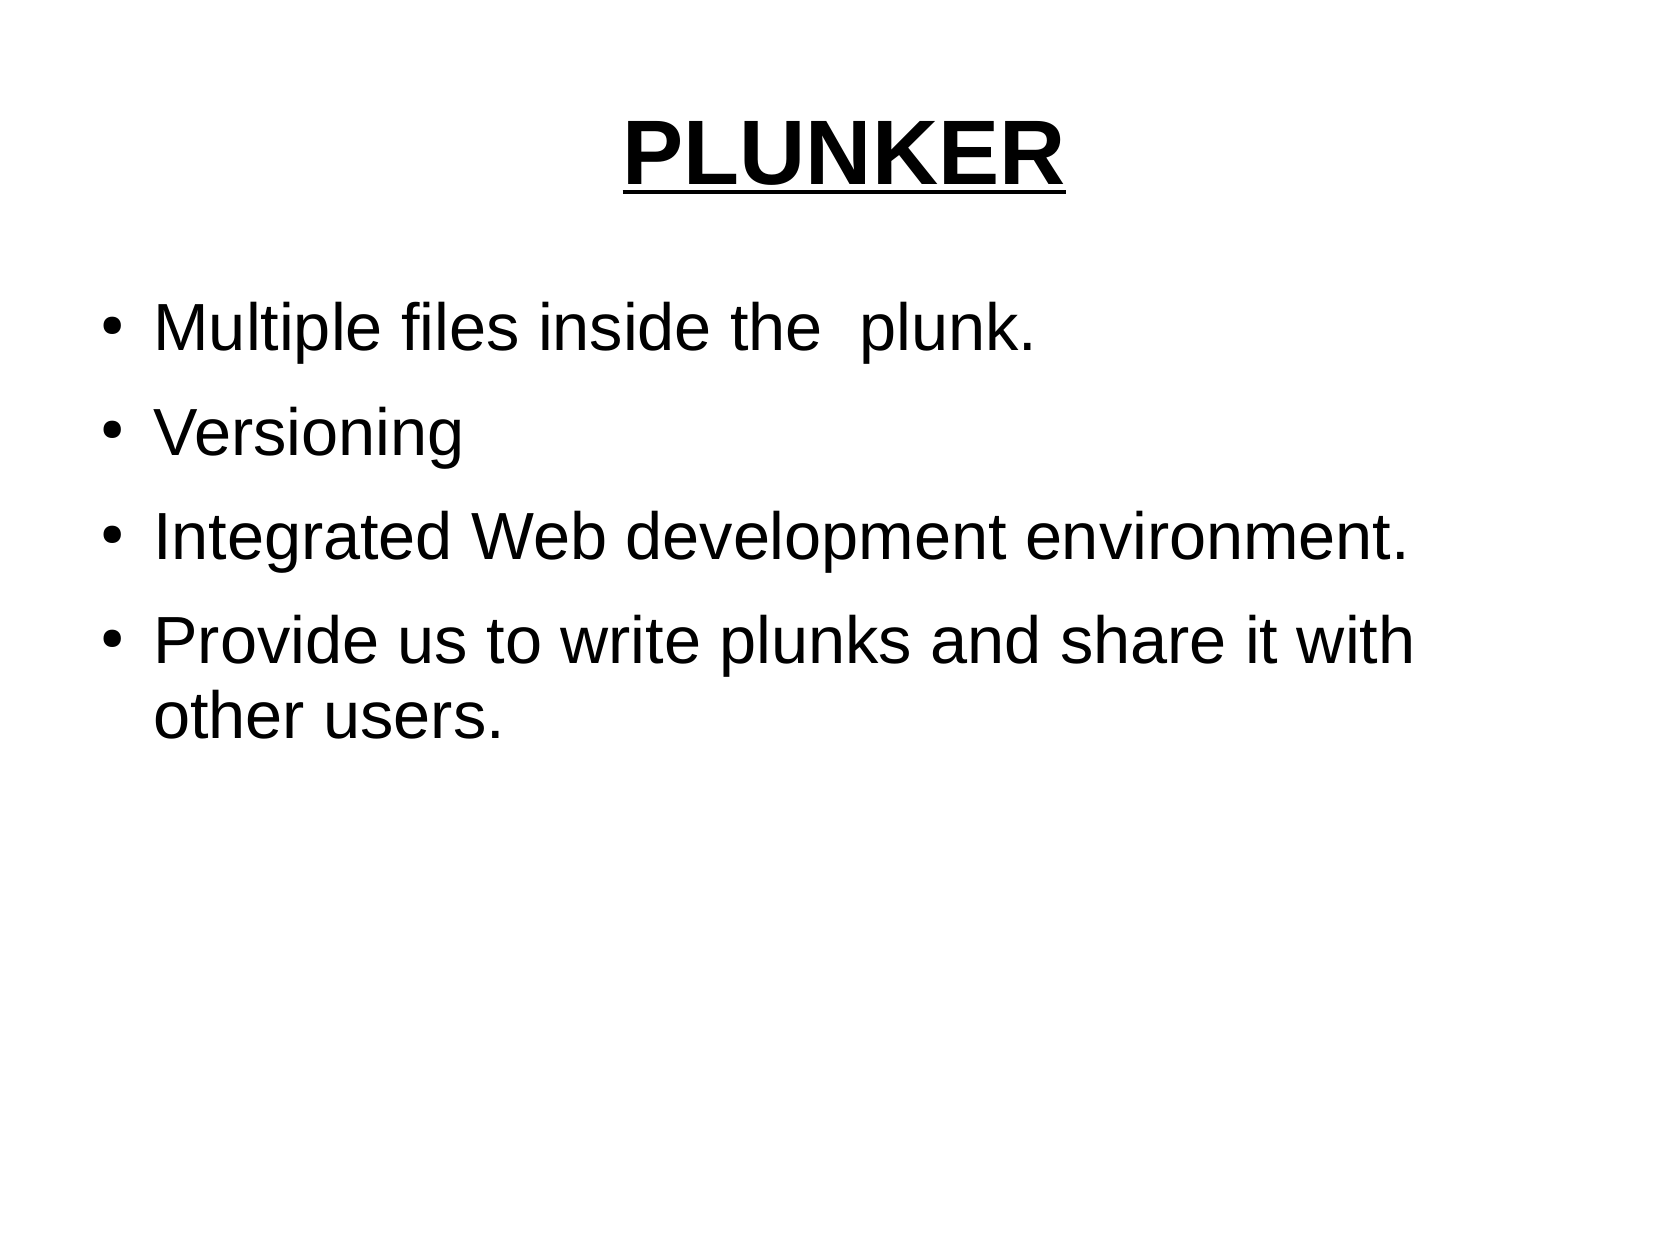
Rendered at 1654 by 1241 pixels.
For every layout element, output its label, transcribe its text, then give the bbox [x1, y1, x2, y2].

list Multiple files inside the plunk. Versioning Integrated Web development environment. Provide us to write plunks and share it with other users. [82, 290, 1571, 1010]
title PLUNKER [82, 49, 1571, 257]
